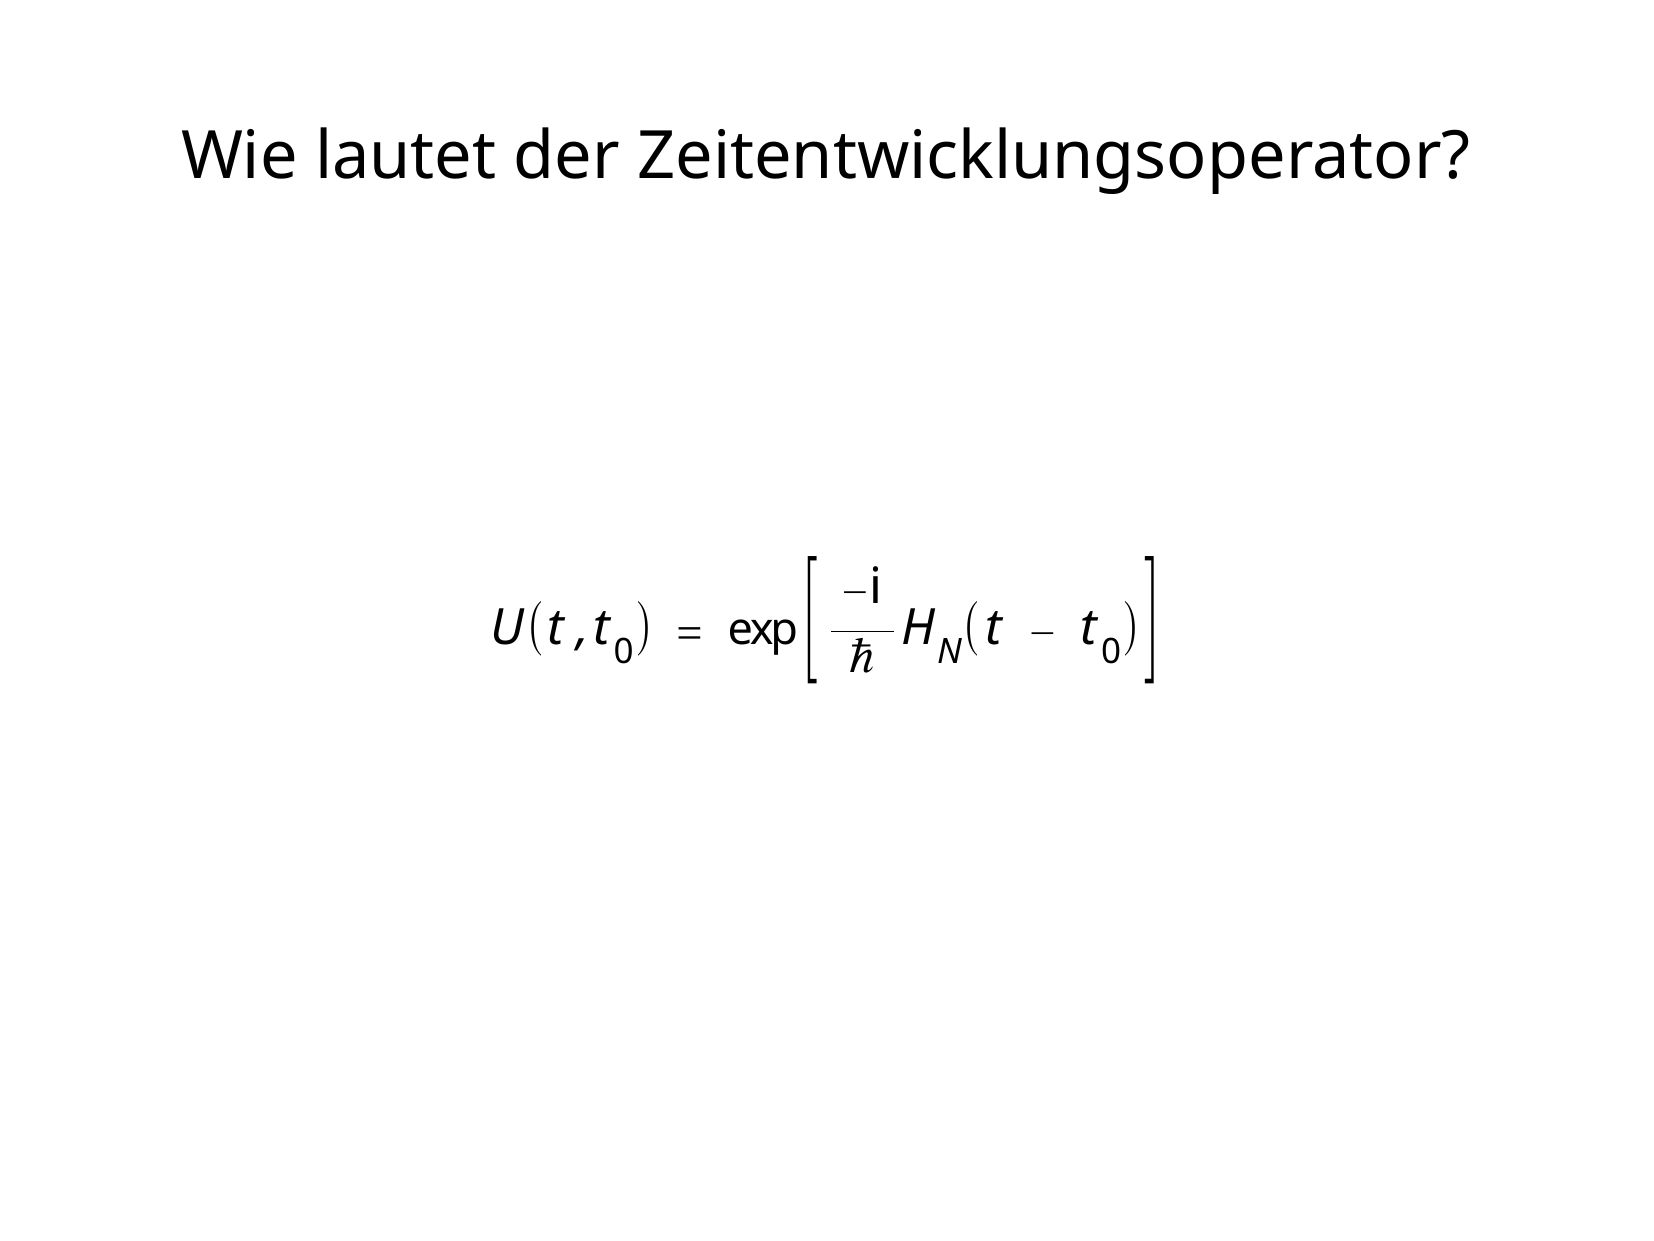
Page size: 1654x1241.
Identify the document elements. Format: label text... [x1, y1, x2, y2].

chart [483, 553, 1170, 687]
title Wie lautet der Zeitentwicklungsoperator? [82, 49, 1571, 257]
